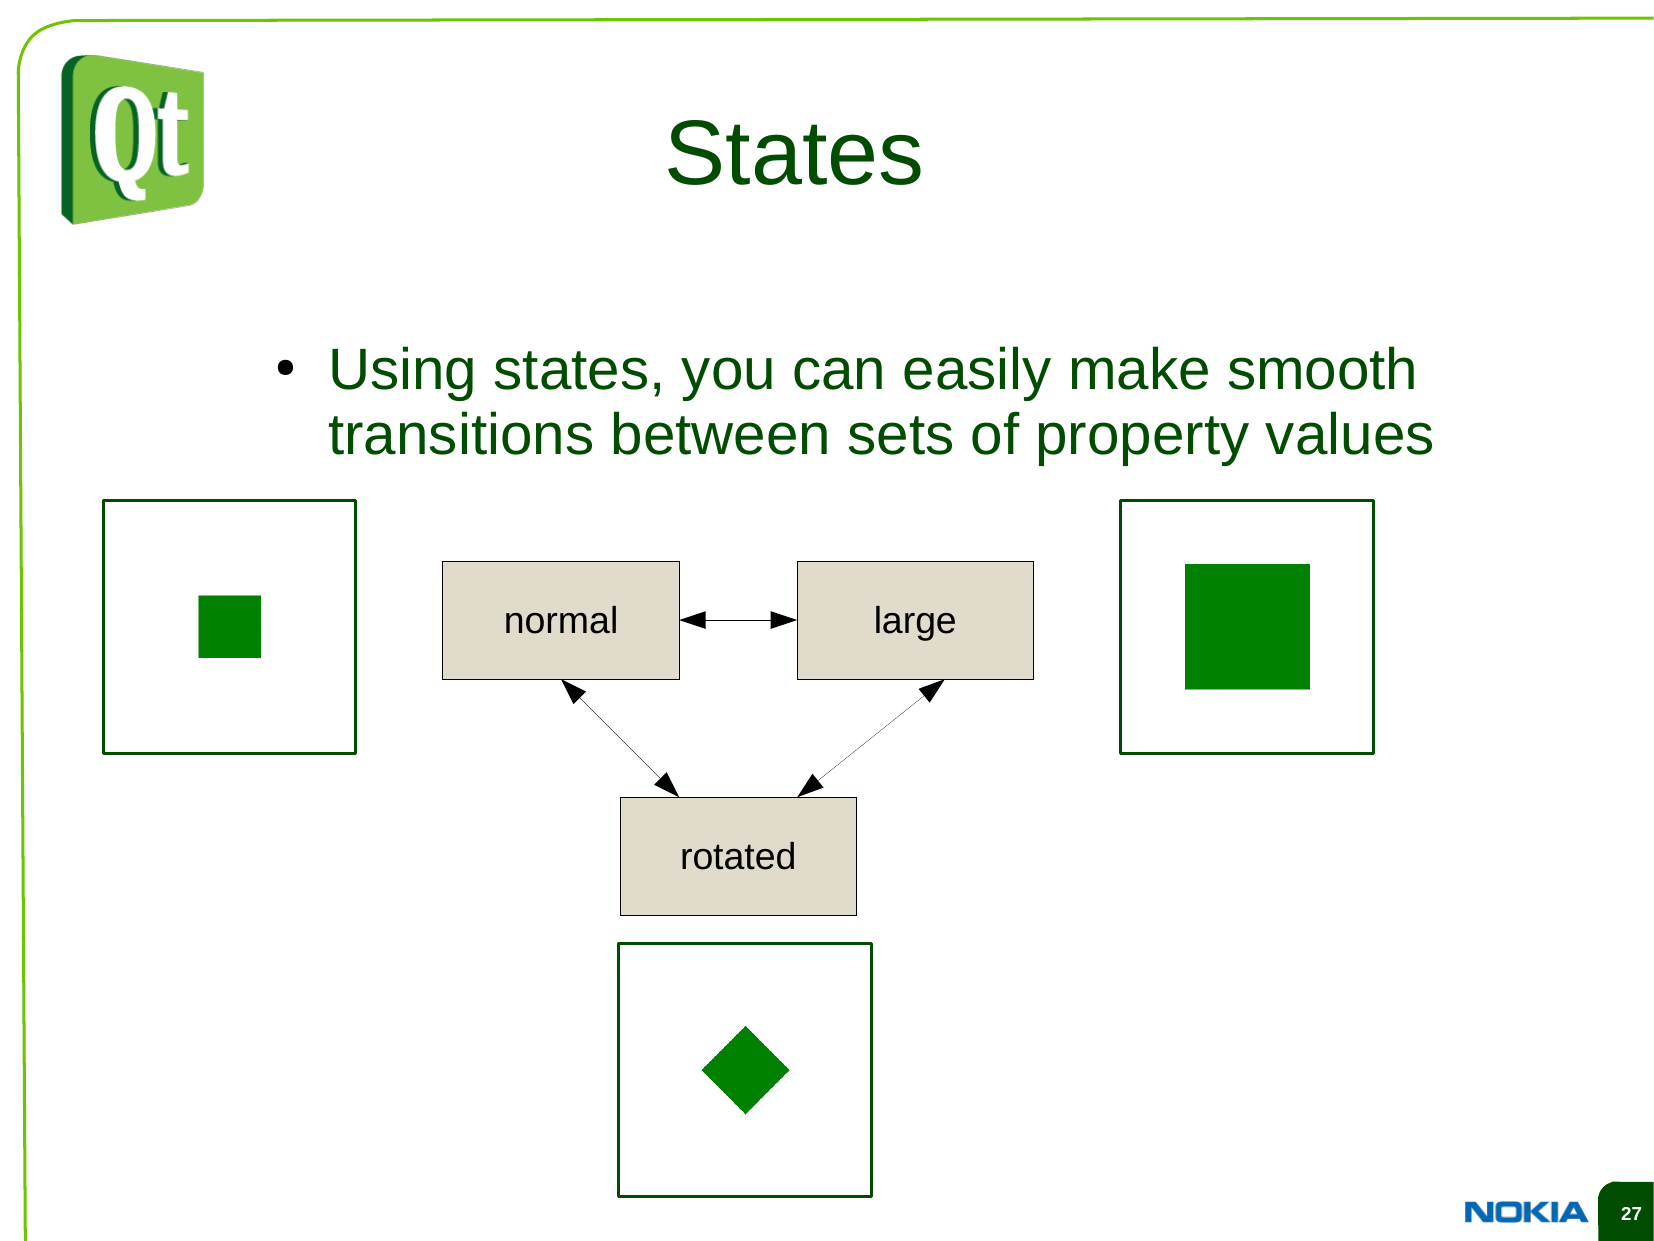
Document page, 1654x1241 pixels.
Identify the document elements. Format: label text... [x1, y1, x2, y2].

text_box large [797, 561, 1034, 680]
list Using states, you can easily make smooth transitions between sets of property values [257, 336, 1577, 1156]
picture [104, 501, 355, 752]
text_box rotated [620, 797, 857, 916]
picture [1122, 501, 1372, 752]
picture [1465, 1201, 1589, 1223]
picture [620, 944, 870, 1195]
picture [61, 55, 204, 225]
title States [257, 56, 1333, 250]
text_box normal [442, 561, 680, 680]
